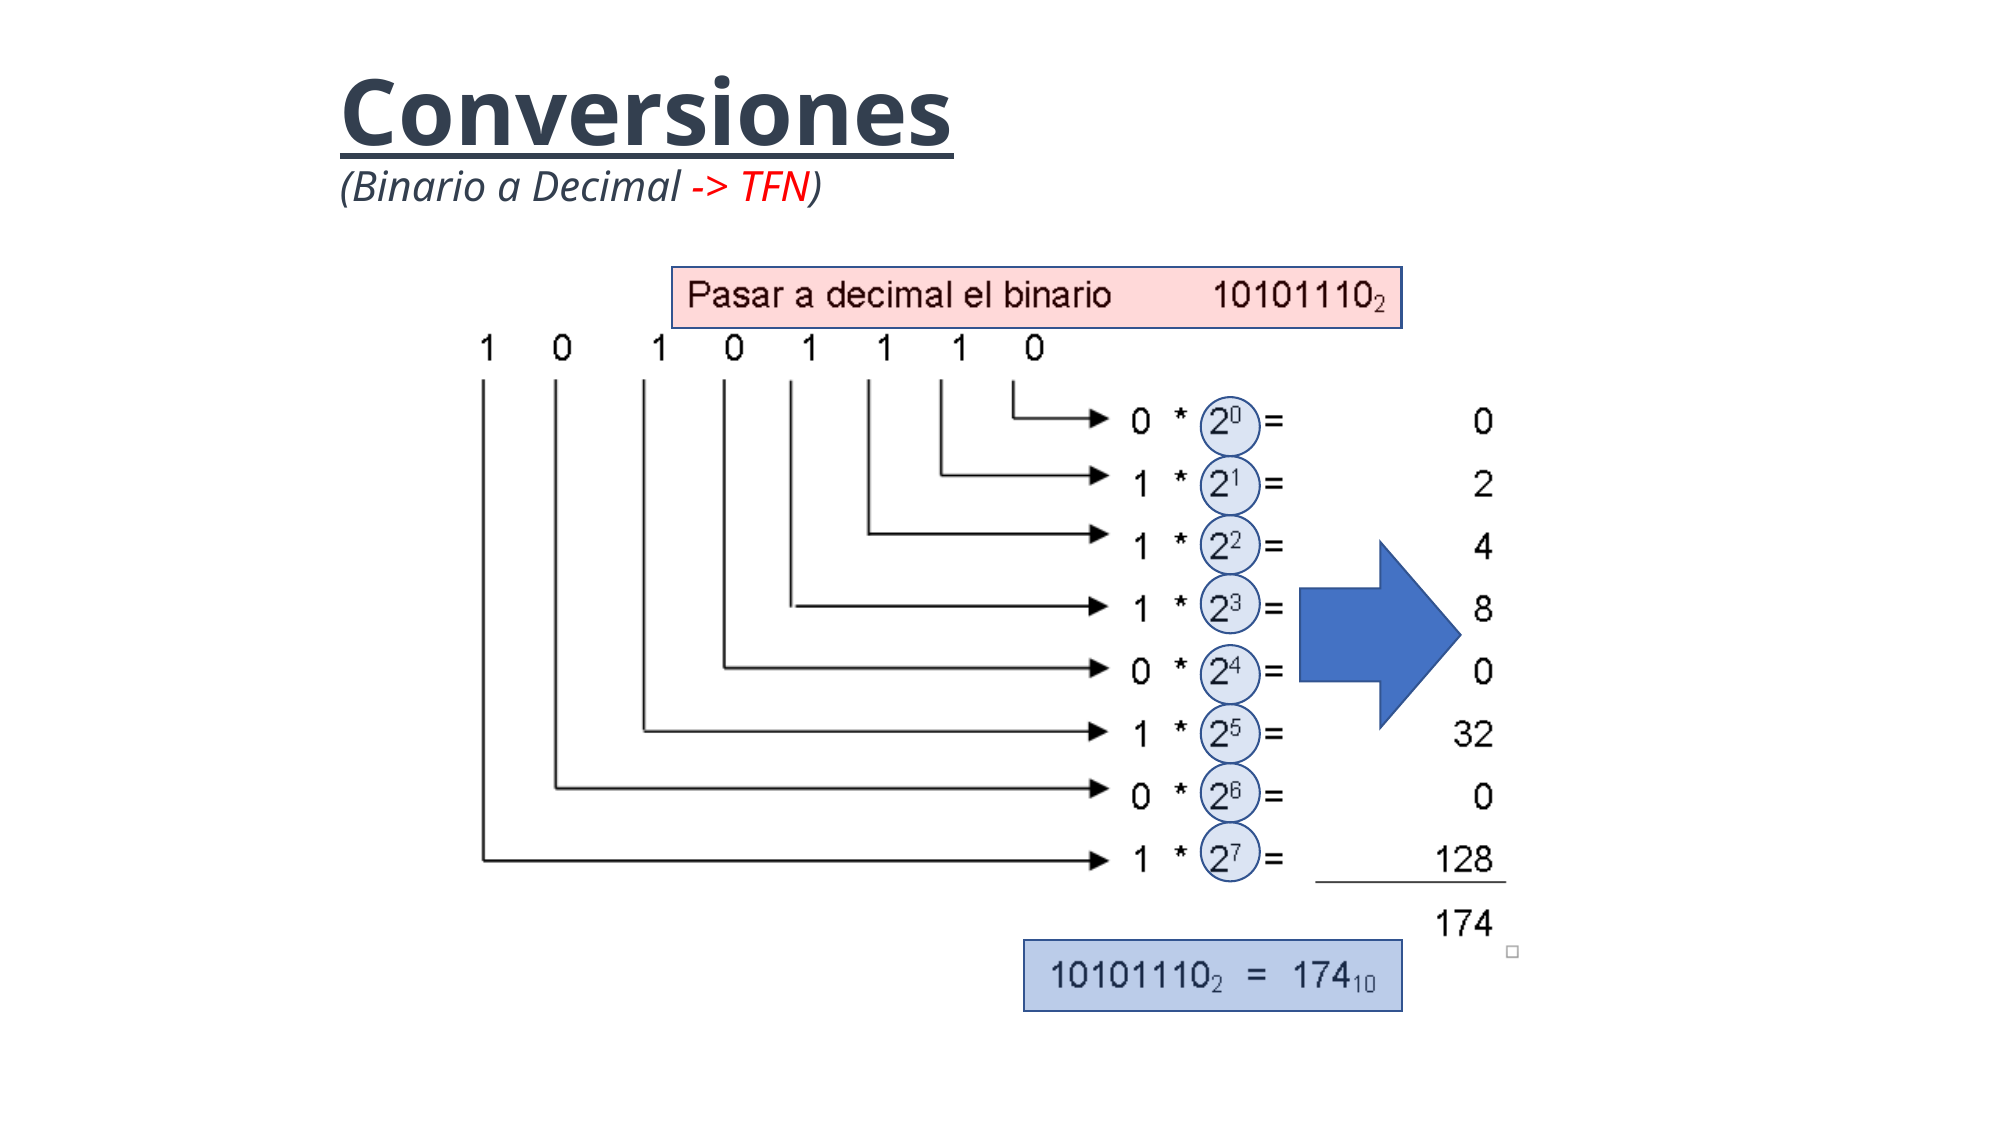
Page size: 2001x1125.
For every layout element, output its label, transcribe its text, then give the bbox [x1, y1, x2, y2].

text_box [672, 267, 1402, 328]
title Conversiones (Binario a Decimal -> TFN) [324, 45, 1675, 233]
text_box [1200, 645, 1260, 882]
text_box [1023, 940, 1402, 1012]
text_box [1200, 397, 1260, 634]
text_box [1300, 542, 1461, 728]
picture [468, 267, 1533, 1002]
